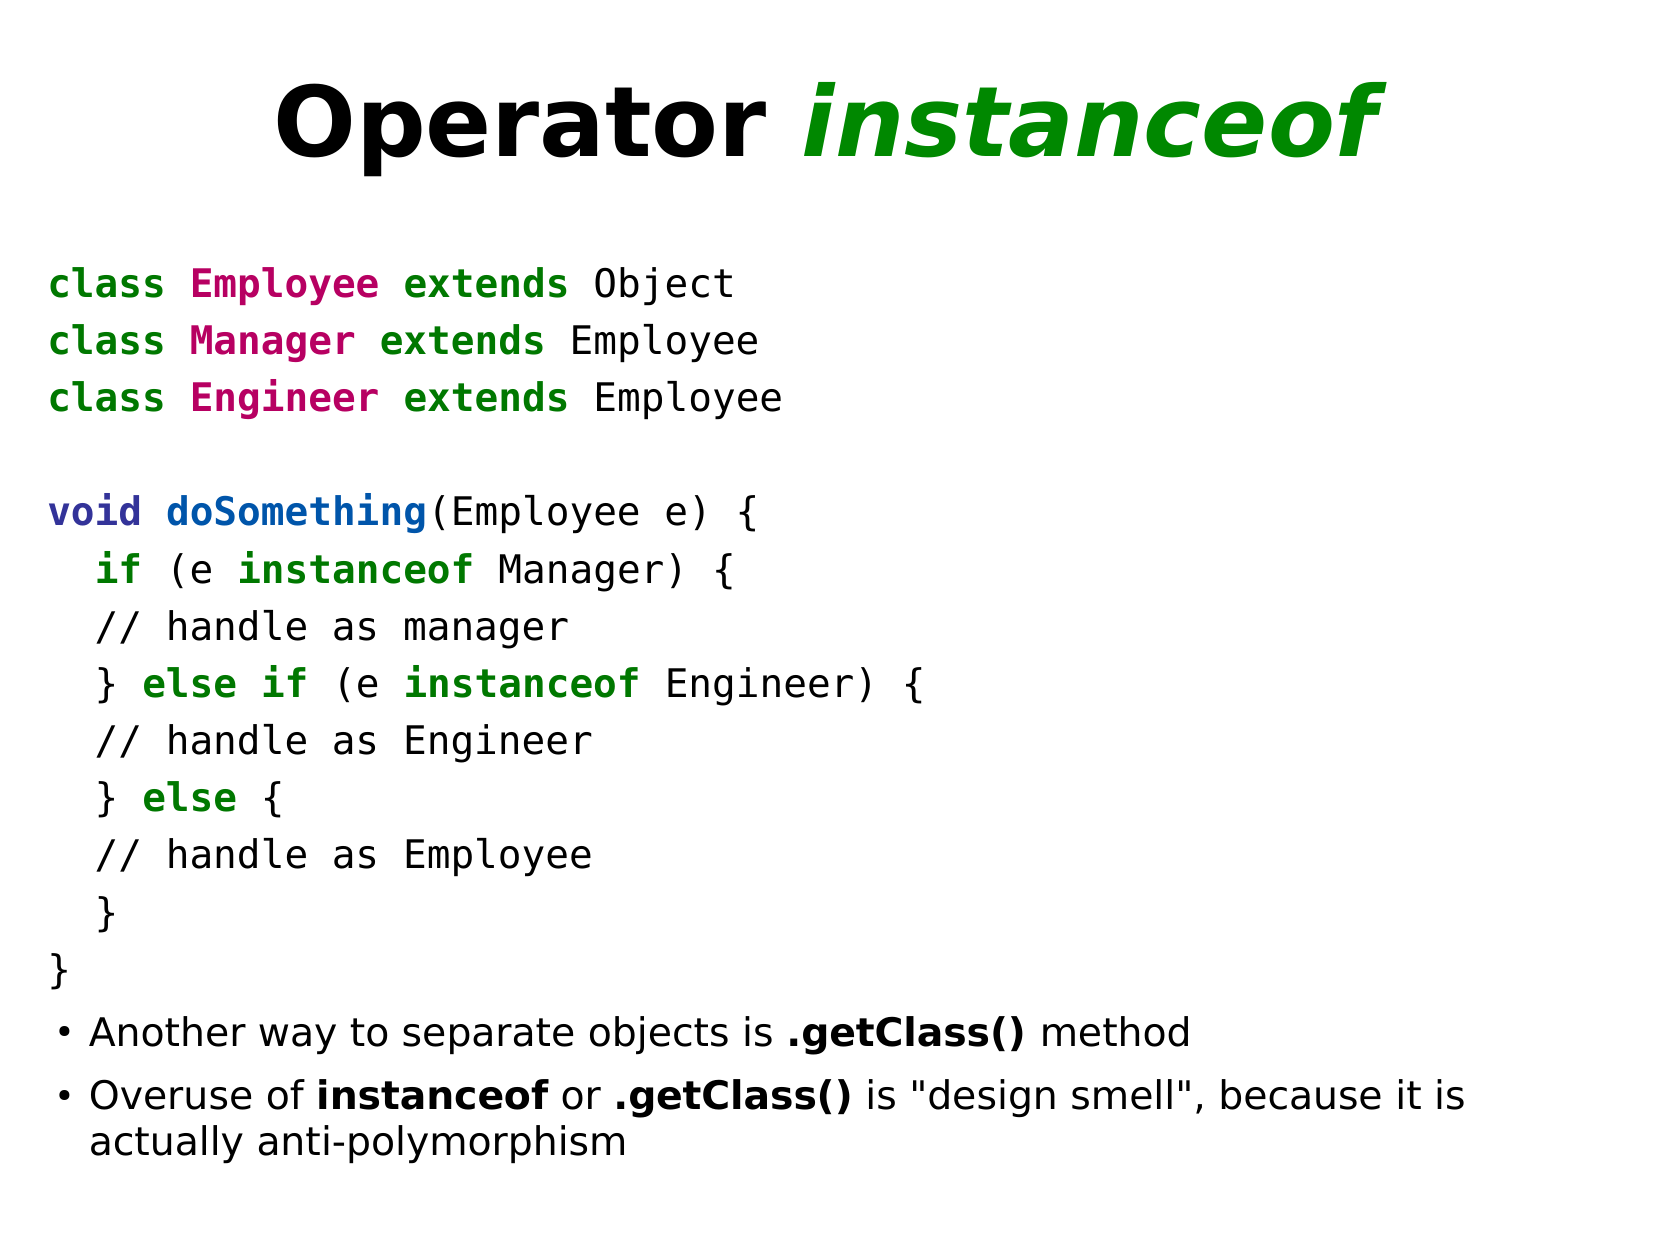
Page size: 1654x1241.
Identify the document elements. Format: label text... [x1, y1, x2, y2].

list class Employee extends Object class Manager extends Employee class Engineer extends Employee void doSomething(Employee e) { if (e instanceof Manager) { // handle as manager } else if (e instanceof Engineer) { // handle as Engineer } else { // handle as Employee } } Another way to separate objects is .getClass() method Overuse of instanceof or .getClass() is "design smell", because it is actually anti-polymorphism [47, 249, 1607, 1182]
title Operator instanceof [81, 49, 1570, 196]
